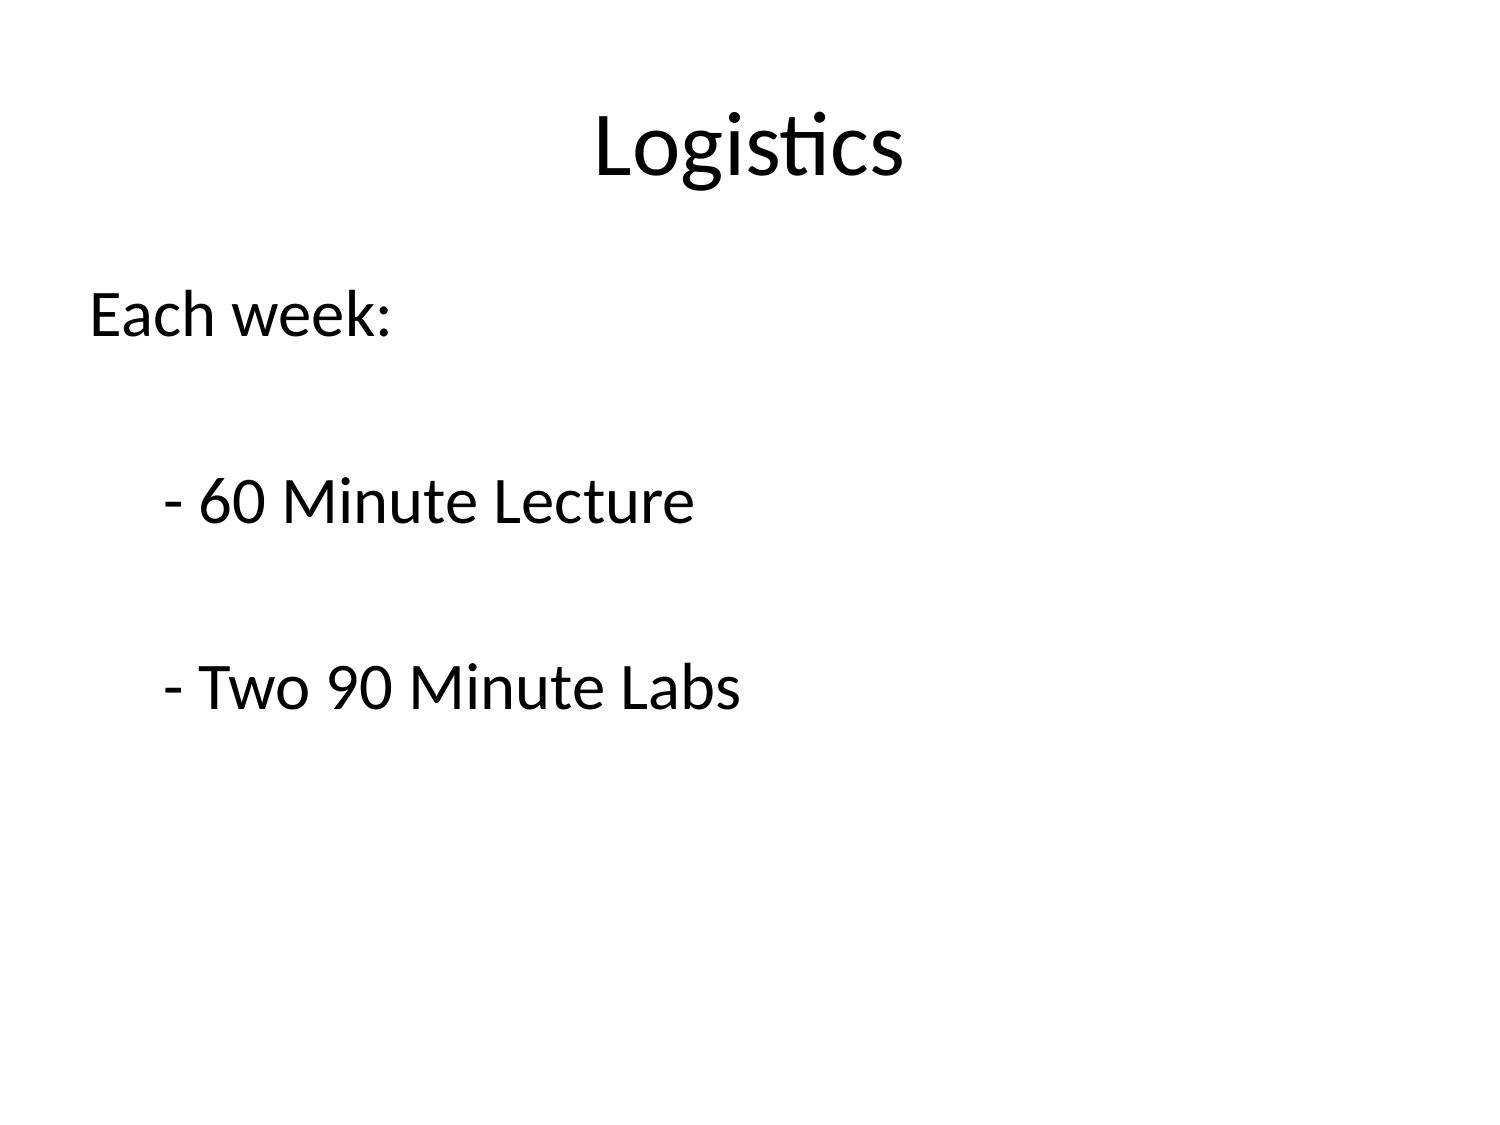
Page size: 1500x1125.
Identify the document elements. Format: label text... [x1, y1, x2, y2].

text_box Logistics [74, 45, 1425, 233]
text_box Each week: - 60 Minute Lecture - Two 90 Minute Labs [74, 262, 1425, 1005]
